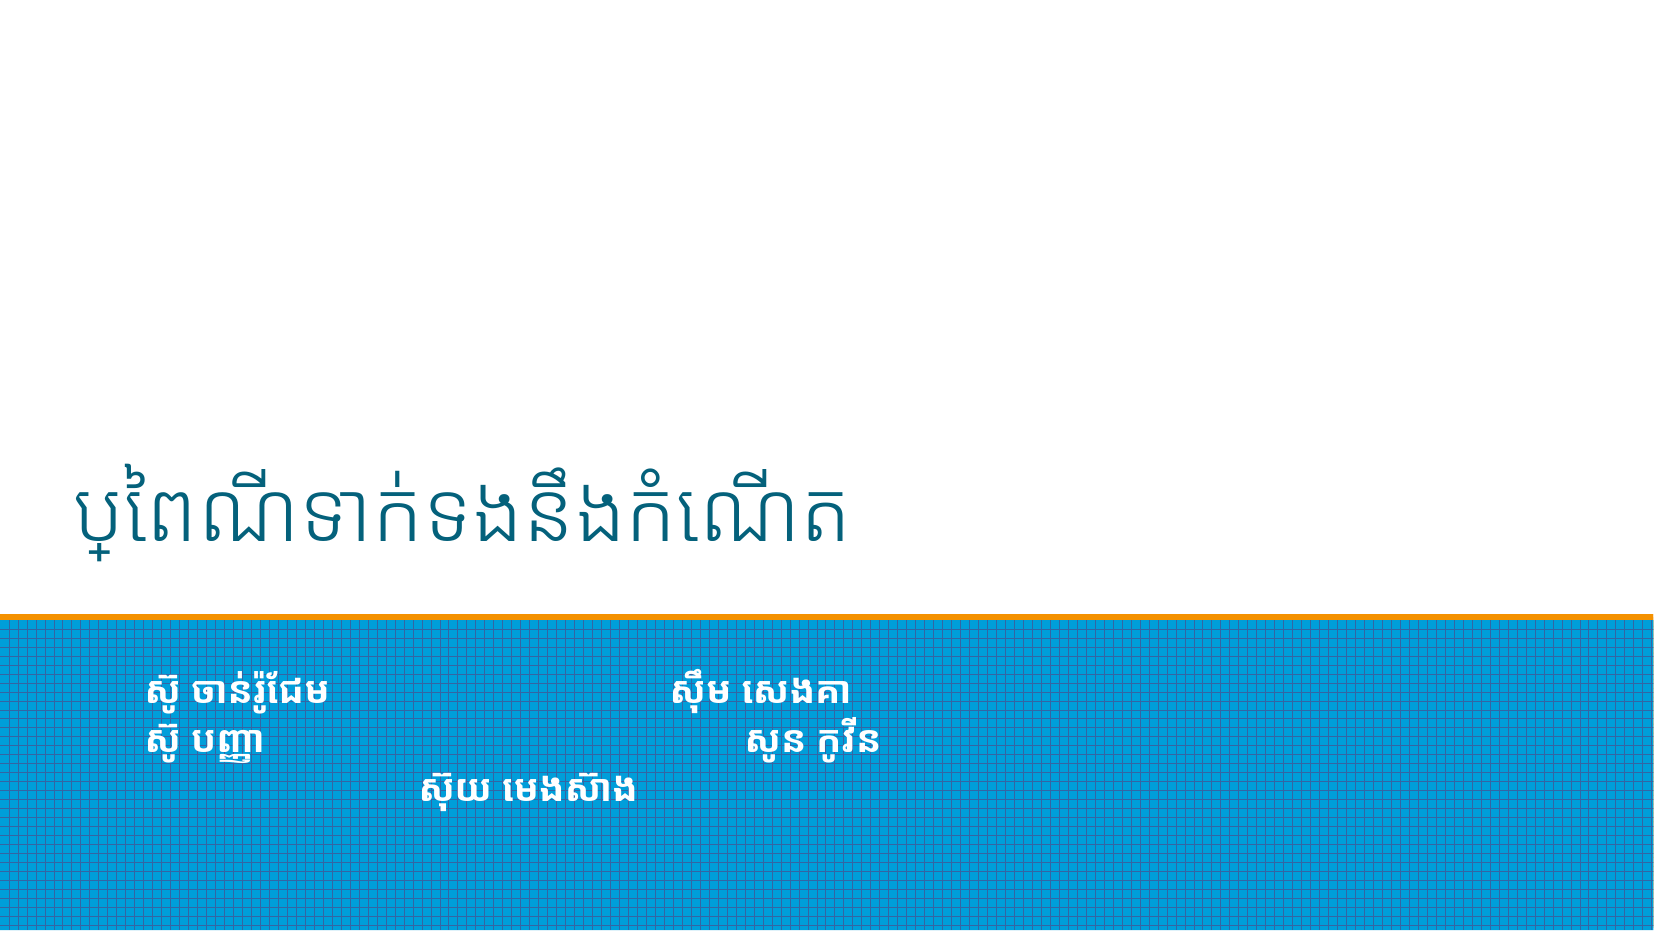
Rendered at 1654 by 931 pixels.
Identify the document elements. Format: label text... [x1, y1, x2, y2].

title ប្រពៃណីទាក់ទងនឹងកំណើត [73, 44, 1551, 576]
subtitle ស៊ូ ចាន់រ៉ូជែម សុឹម សេងគា ស៊ូ បញ្ញា ​​​ សូន កូវីន ស៊ុយ មេងស៊ាង [144, 670, 1622, 931]
